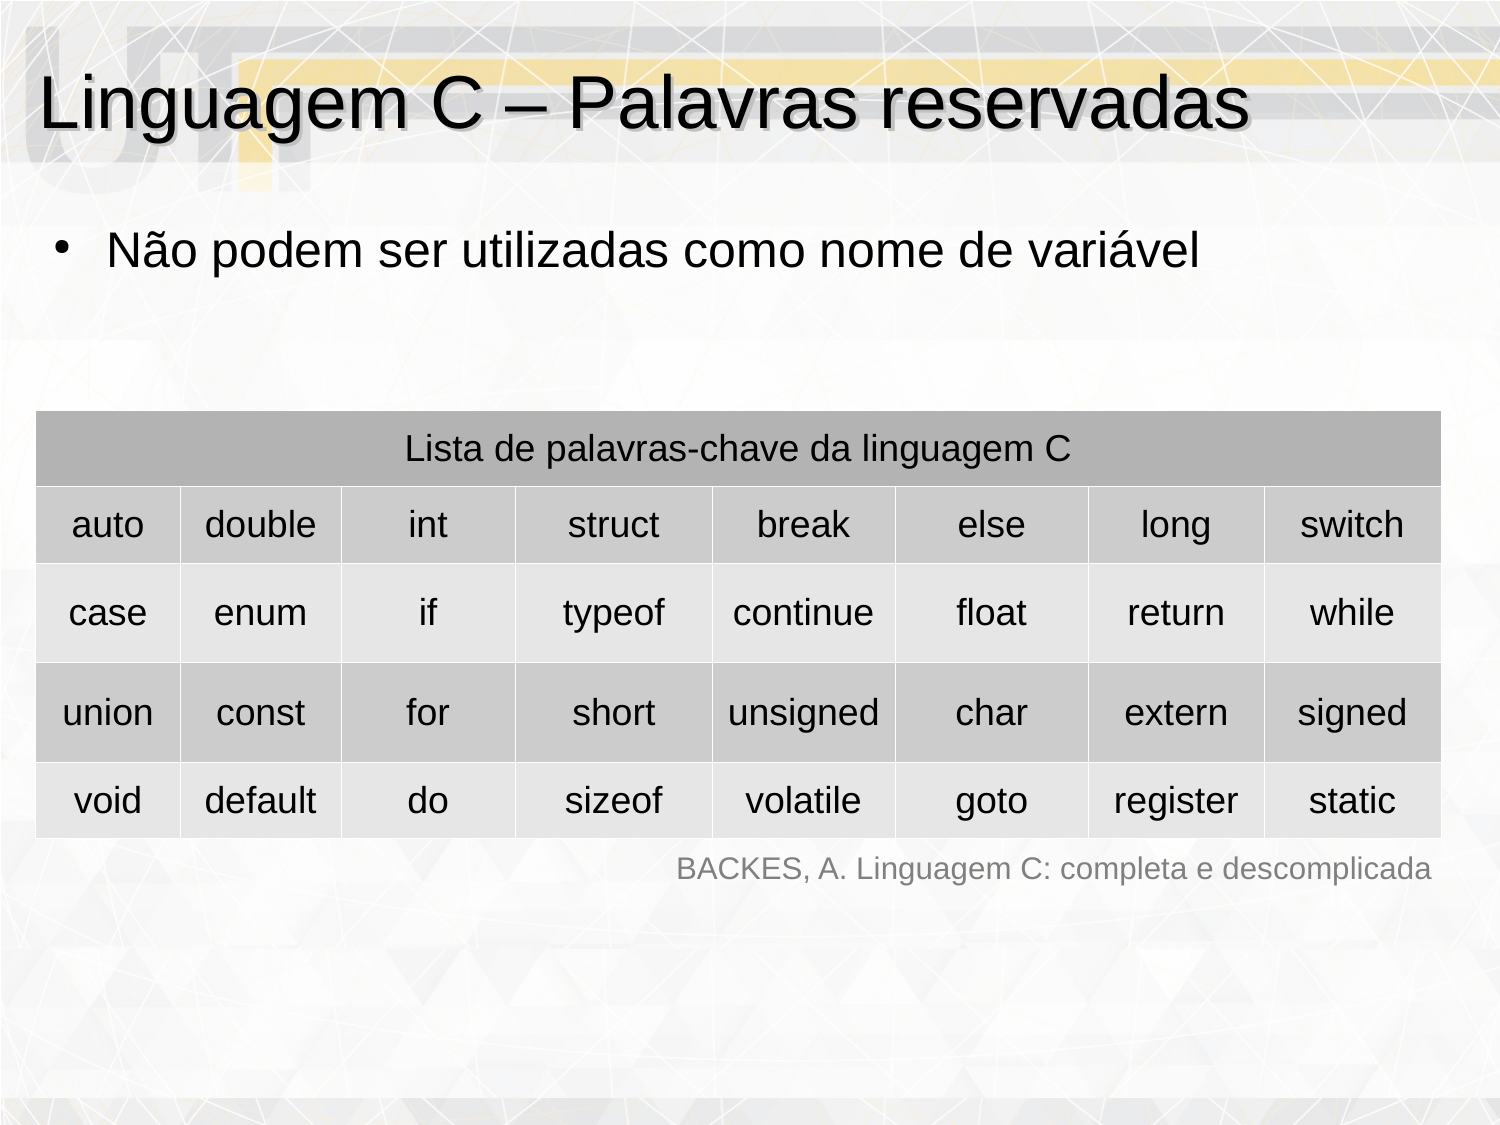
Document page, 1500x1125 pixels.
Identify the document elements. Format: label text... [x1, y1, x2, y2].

table_cell void [36, 763, 180, 838]
table_cell float [896, 564, 1088, 662]
table_cell struct [516, 487, 712, 563]
list Não podem ser utilizadas como nome de variável [35, 224, 1477, 1087]
table_cell short [516, 663, 712, 762]
table_cell typeof [516, 564, 712, 662]
table_cell char [896, 663, 1088, 762]
table_cell enum [181, 564, 341, 662]
table_cell while [1265, 564, 1441, 662]
table_cell long [1089, 487, 1264, 563]
table_cell union [36, 663, 180, 762]
table_cell switch [1265, 487, 1441, 563]
table_cell int [342, 487, 515, 563]
table_cell sizeof [516, 763, 712, 838]
table_cell unsigned [713, 663, 895, 762]
table_cell double [181, 487, 341, 563]
table_cell case [36, 564, 180, 662]
table_cell default [181, 763, 341, 838]
table_cell auto [36, 487, 180, 563]
table_cell break [713, 487, 895, 563]
table_cell continue [713, 564, 895, 662]
table_header Lista de palavras-chave da linguagem C [36, 411, 1441, 486]
table_cell for [342, 663, 515, 762]
table_cell else [896, 487, 1088, 563]
table_cell if [342, 564, 515, 662]
table_cell static [1265, 763, 1441, 838]
table_cell register [1089, 763, 1264, 838]
table_cell extern [1089, 663, 1264, 762]
title Linguagem C – Palavras reservadas [23, 18, 1489, 178]
table_cell return [1089, 564, 1264, 662]
text_box BACKES, A. Linguagem C: completa e descomplicada [661, 844, 1448, 895]
table_cell signed [1265, 663, 1441, 762]
table_cell do [342, 763, 515, 838]
table_cell goto [896, 763, 1088, 838]
table_cell volatile [713, 763, 895, 838]
table_cell const [181, 663, 341, 762]
